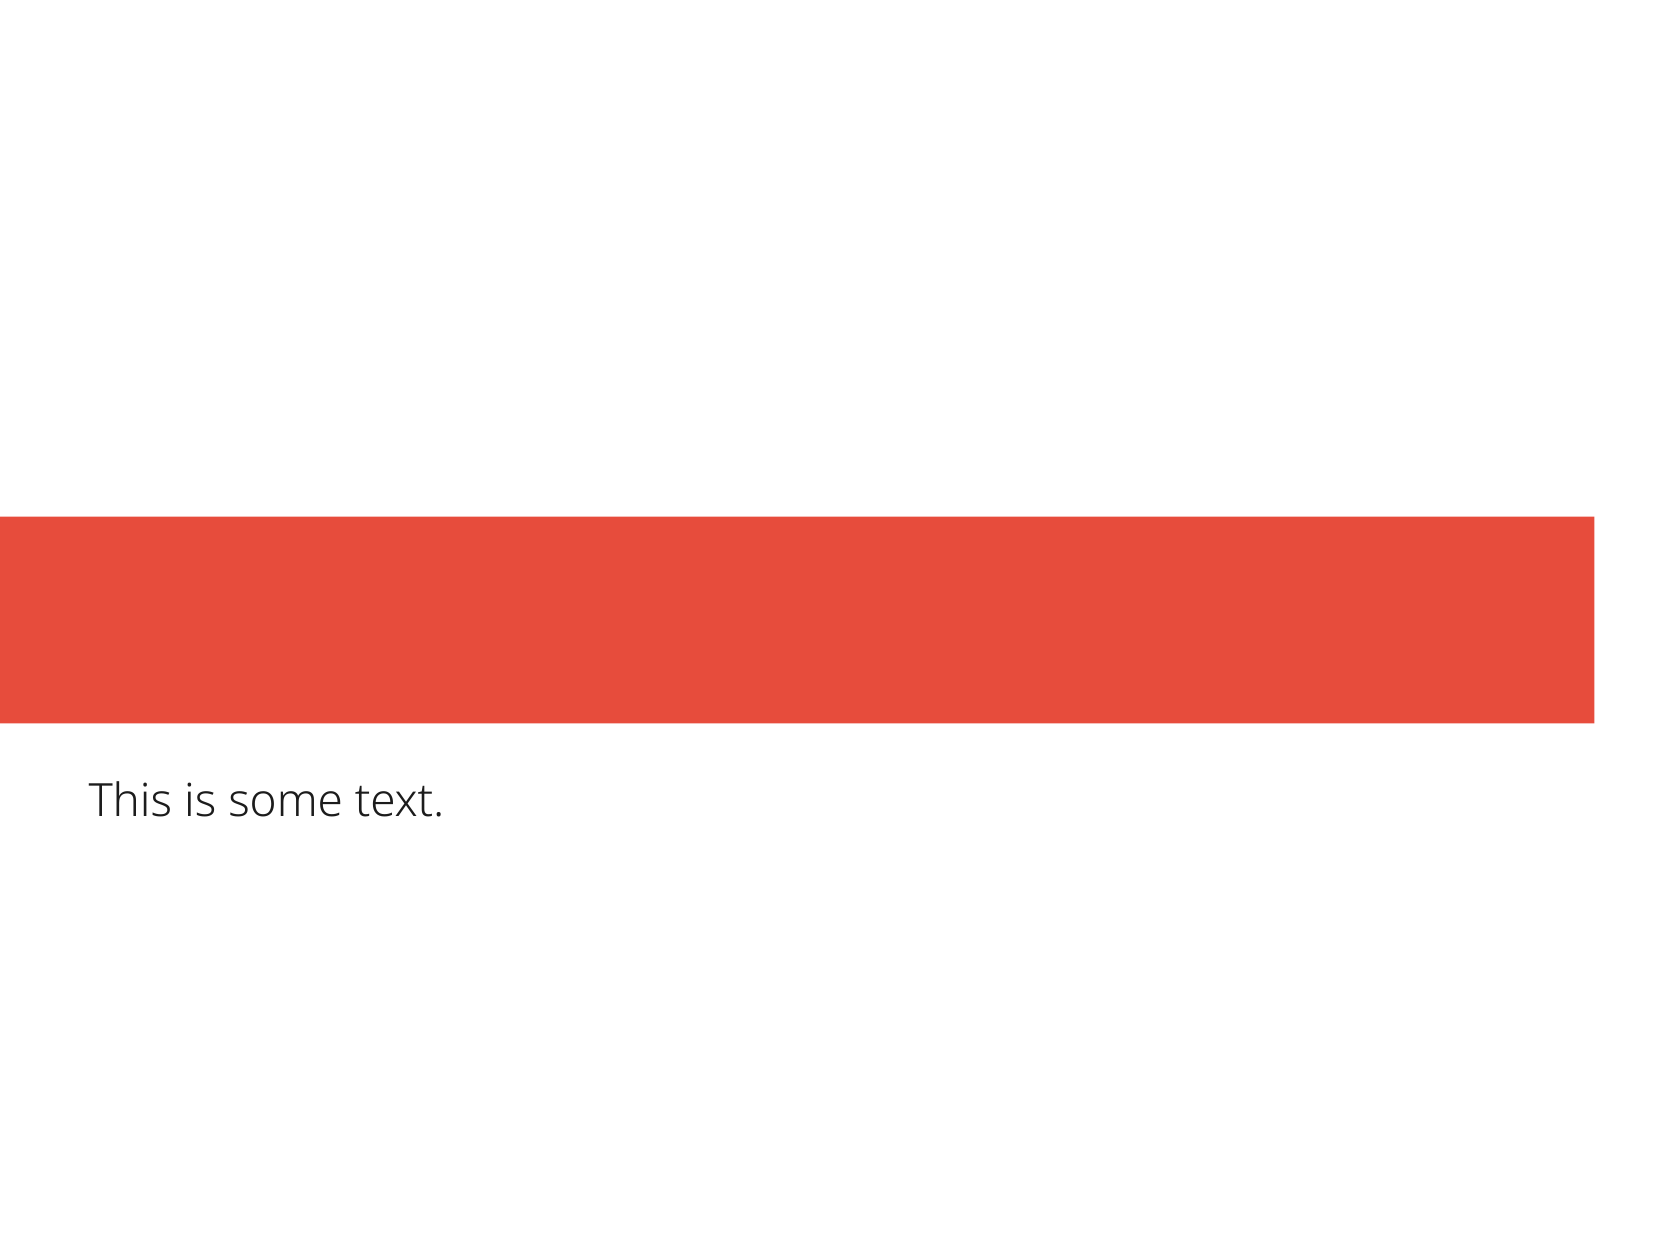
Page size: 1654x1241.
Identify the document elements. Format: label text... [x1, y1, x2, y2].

subtitle This is some text. [88, 767, 1595, 1182]
